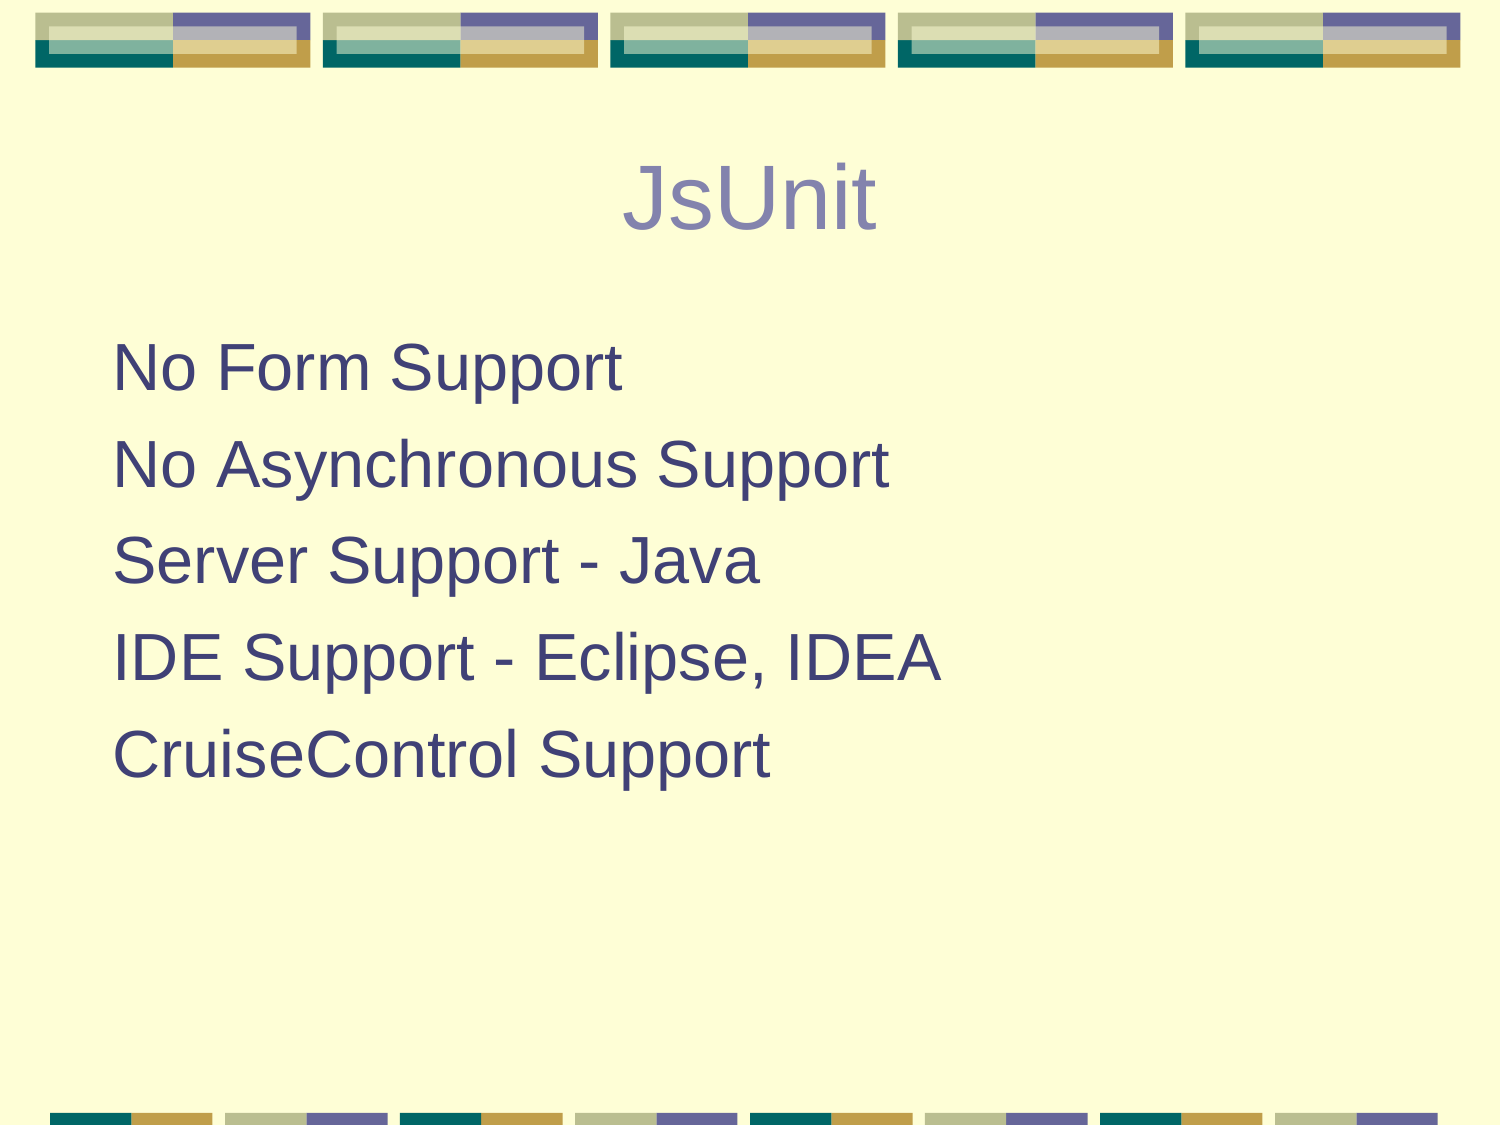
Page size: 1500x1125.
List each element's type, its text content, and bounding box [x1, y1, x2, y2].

title JsUnit [112, 79, 1388, 308]
list No Form Support No Asynchronous Support Server Support - Java IDE Support - Eclipse, IDEA CruiseControl Support [112, 324, 1388, 1001]
